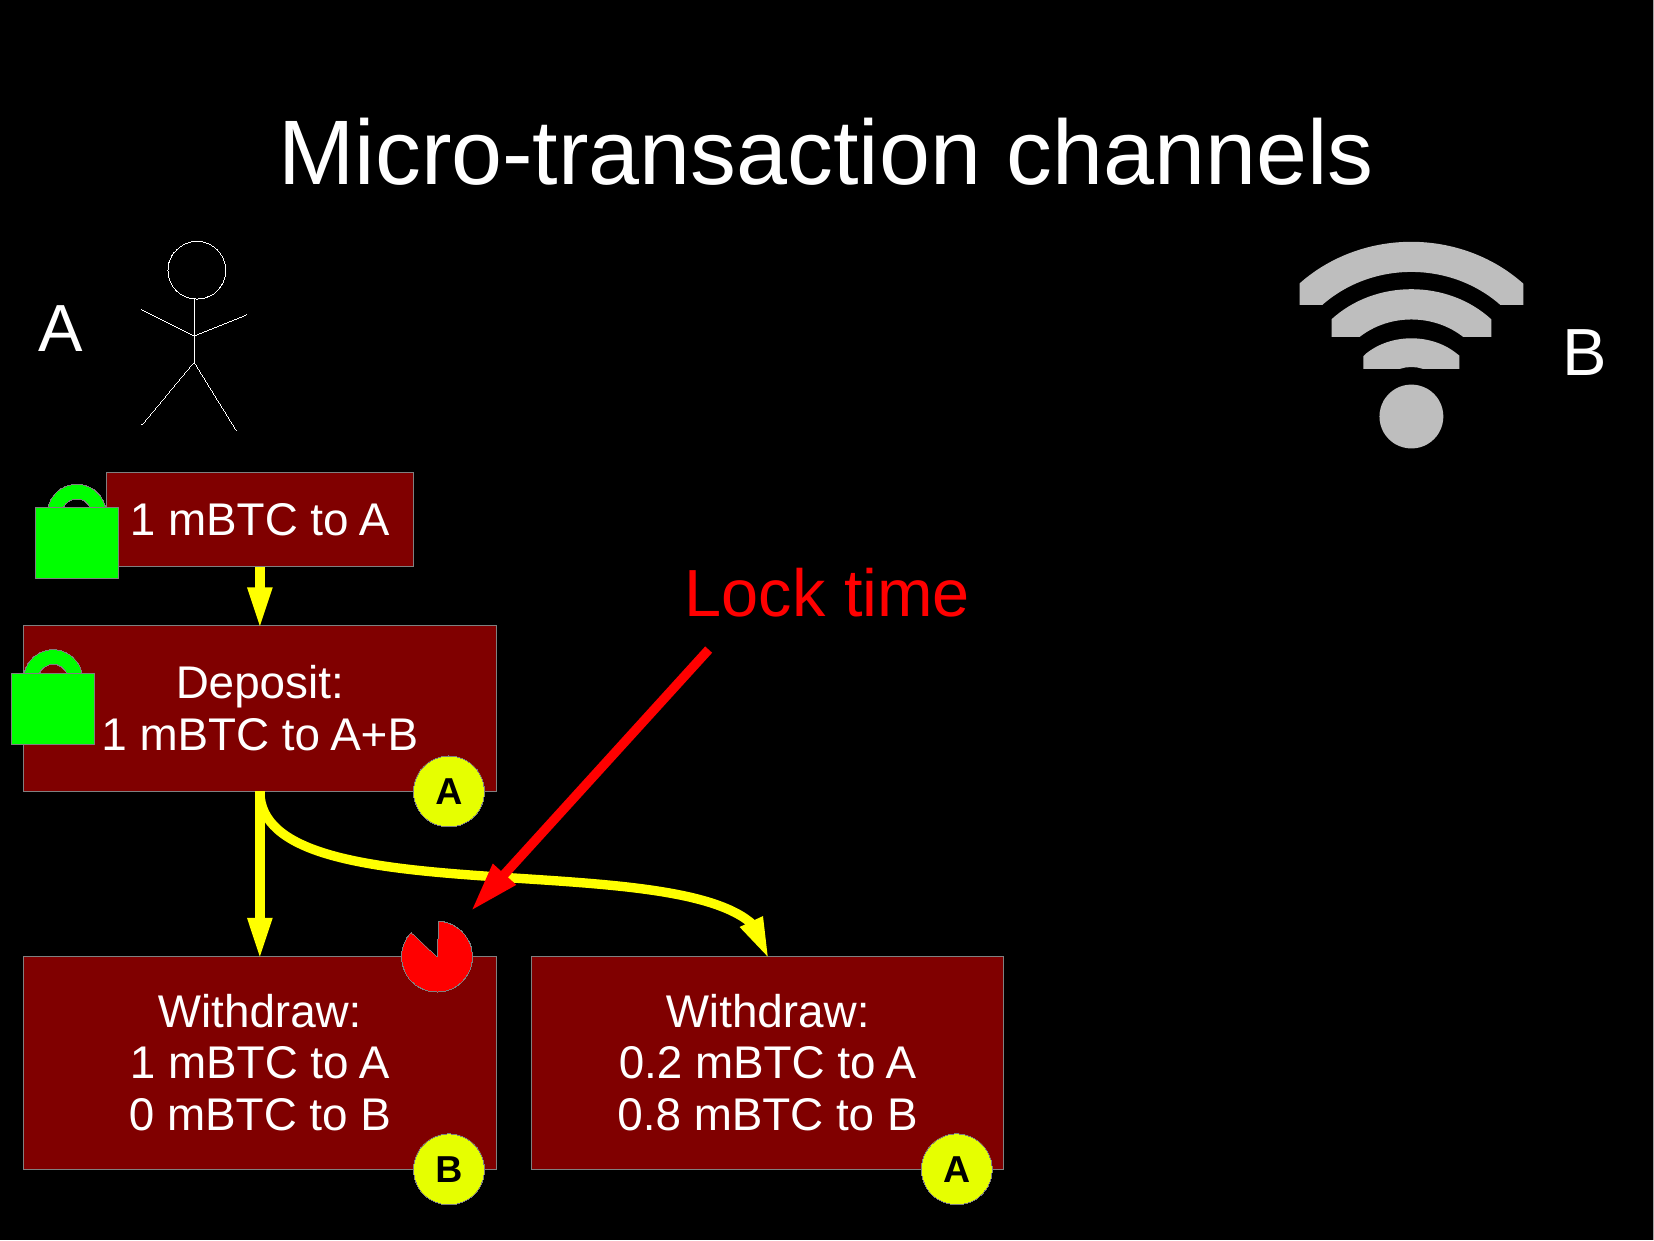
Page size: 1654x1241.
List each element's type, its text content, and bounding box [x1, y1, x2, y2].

text_box 1 mBTC to A [106, 472, 414, 567]
text_box Lock time [670, 548, 987, 639]
text_box B [413, 1133, 485, 1205]
text_box Deposit: 1 mBTC to A+B [23, 625, 497, 792]
text_box [401, 921, 473, 993]
picture [1275, 200, 1548, 473]
text_box B [1547, 307, 1622, 397]
title Micro-transaction channels [82, 49, 1571, 257]
text_box A [921, 1133, 993, 1205]
text_box A [23, 283, 98, 374]
text_box Withdraw: 0.2 mBTC to A 0.8 mBTC to B [531, 956, 1004, 1170]
text_box [35, 484, 119, 579]
text_box [11, 649, 95, 745]
text_box Withdraw: 1 mBTC to A 0 mBTC to B [23, 956, 497, 1170]
text_box A [413, 755, 485, 827]
